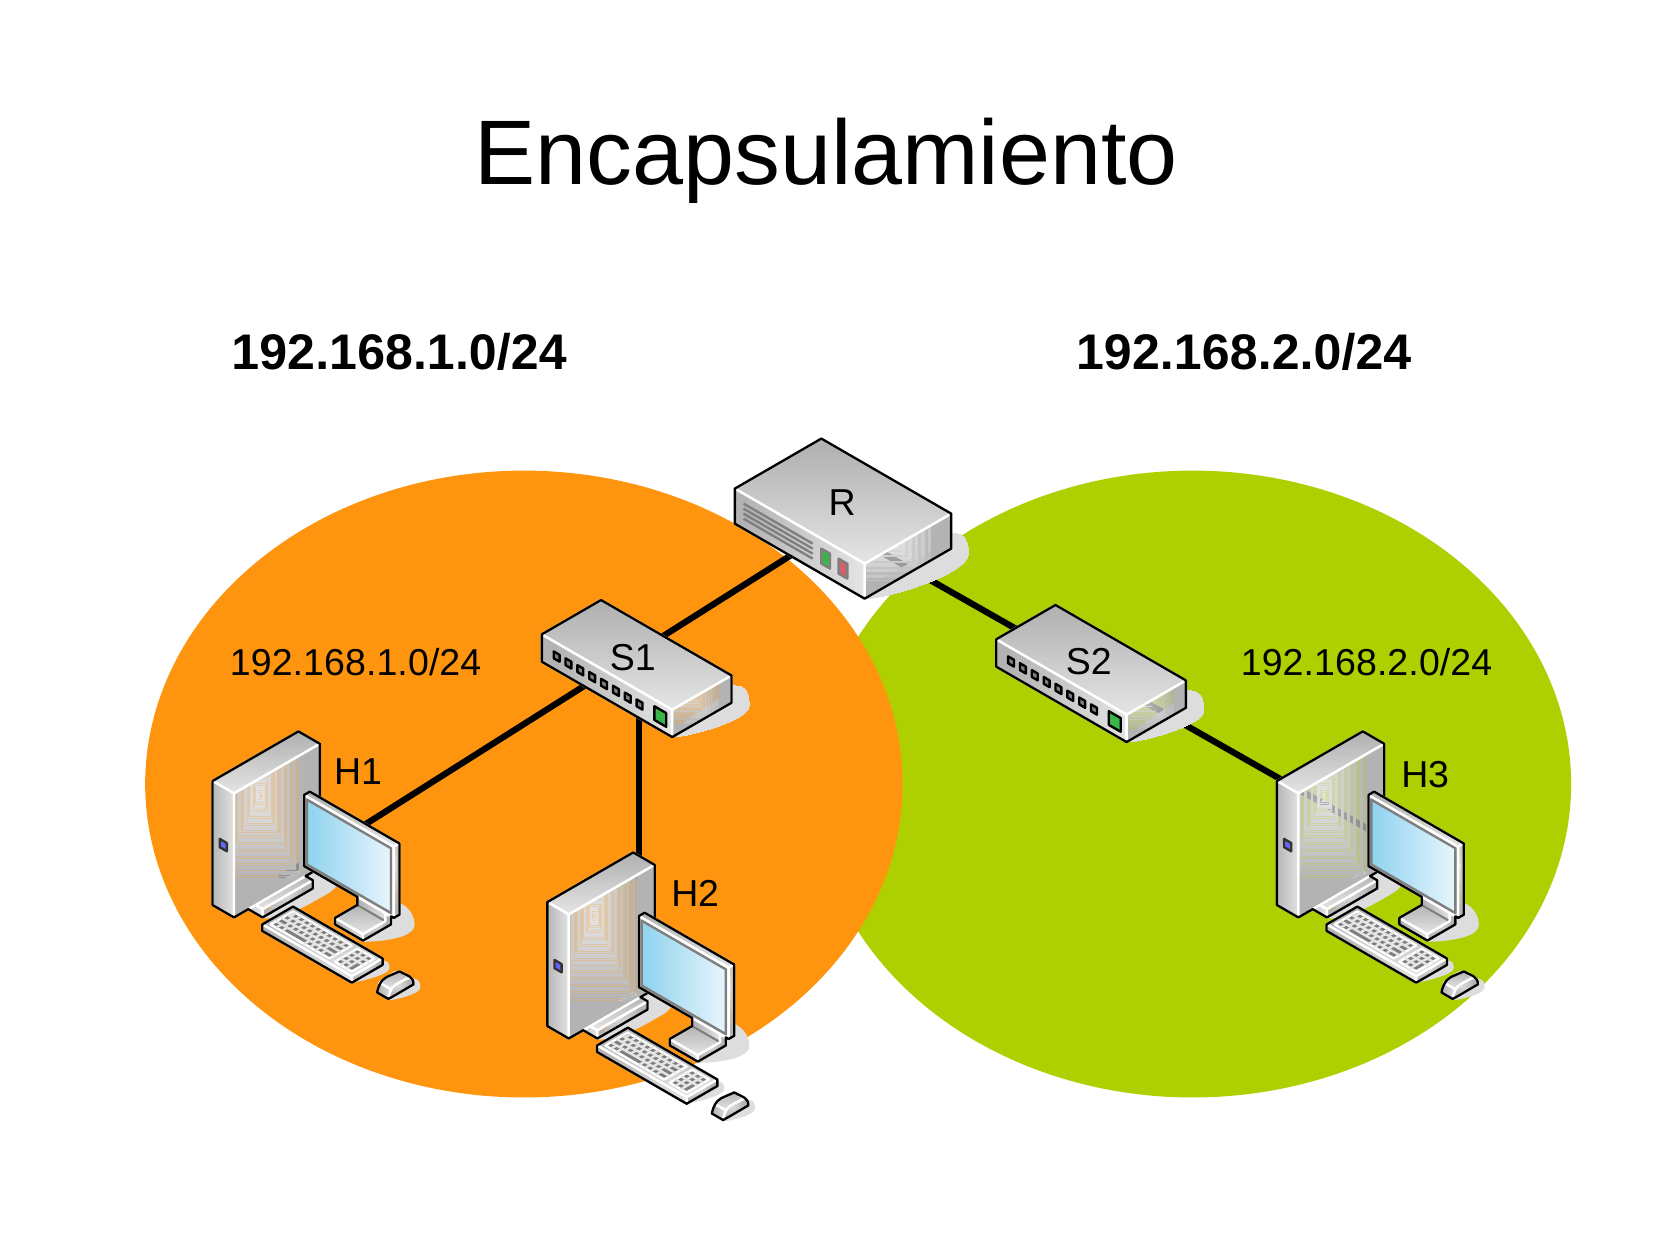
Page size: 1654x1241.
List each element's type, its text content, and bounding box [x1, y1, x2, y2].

text_box [306, 794, 398, 938]
text_box [642, 470, 1572, 1098]
text_box [544, 602, 730, 735]
text_box S1 [595, 628, 671, 686]
text_box H1 [319, 743, 397, 800]
title Encapsulamiento [82, 49, 1571, 257]
text_box H3 [1386, 745, 1465, 803]
text_box [696, 1083, 724, 1101]
text_box [728, 1100, 754, 1120]
text_box [737, 441, 949, 596]
text_box 192.168.2.0/24 [1061, 316, 1424, 388]
text_box [329, 800, 396, 821]
text_box [599, 1030, 716, 1102]
text_box 192.168.1.0/24 [216, 316, 580, 388]
text_box H2 [656, 864, 735, 922]
text_box 192.168.2.0/24 [1226, 634, 1507, 691]
text_box [549, 855, 653, 1036]
text_box [714, 1095, 746, 1118]
text_box [145, 470, 783, 1098]
text_box 192.168.1.0/24 [215, 634, 496, 691]
text_box R [813, 473, 871, 531]
text_box [214, 734, 318, 915]
text_box [641, 915, 733, 1059]
text_box S2 [1051, 633, 1127, 691]
